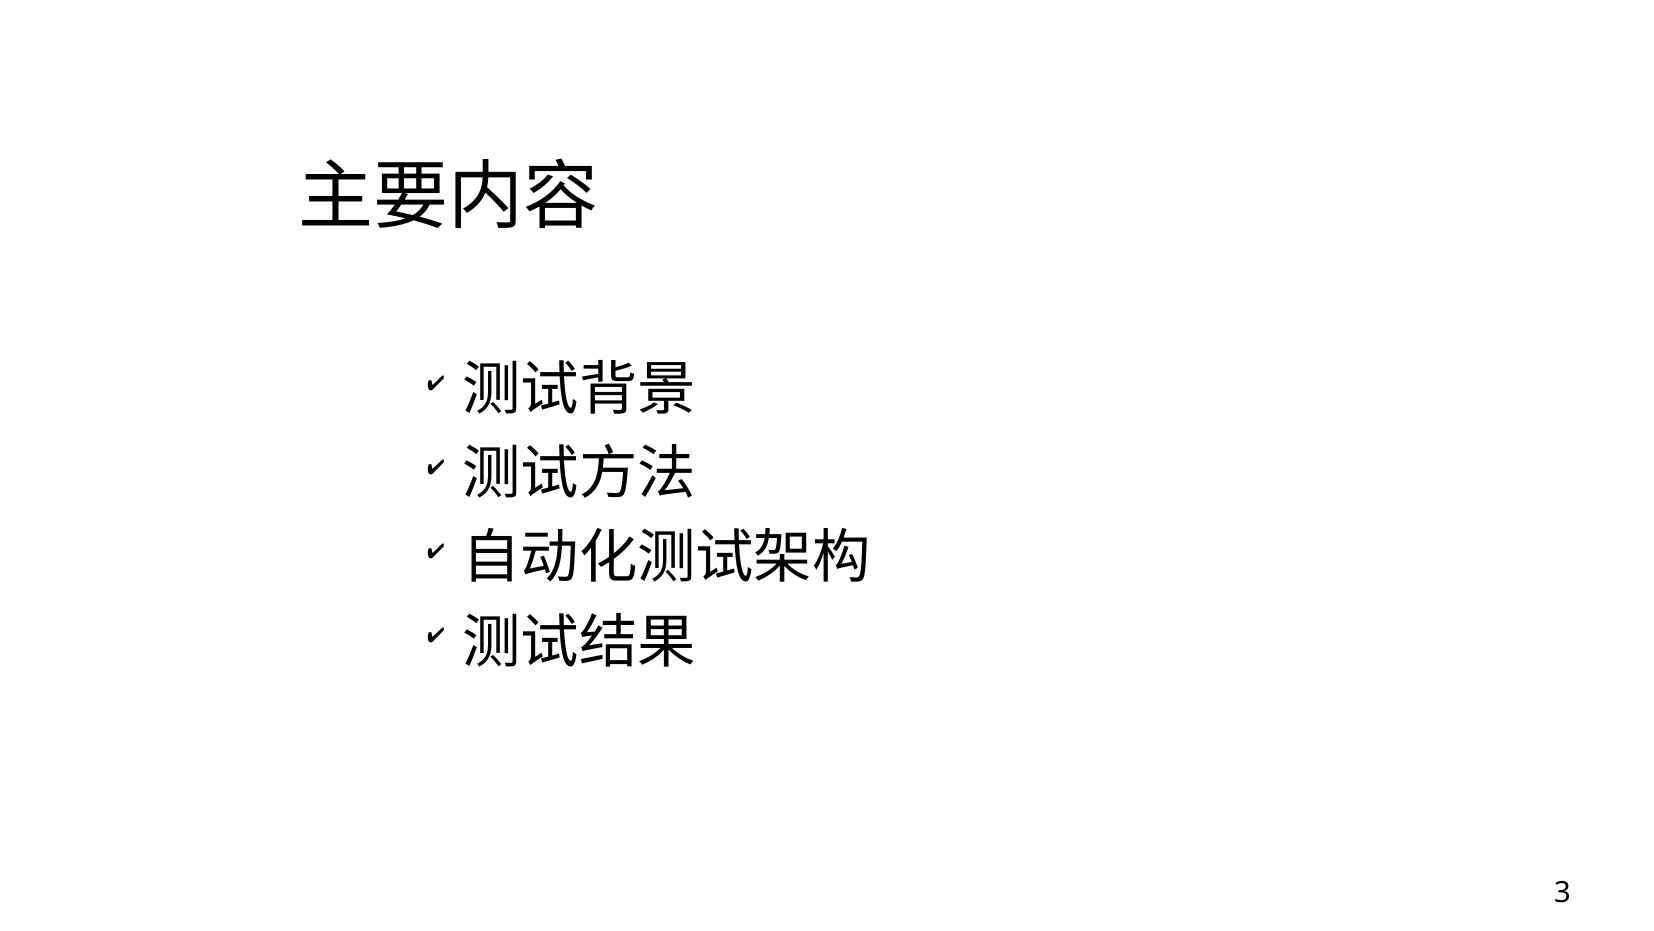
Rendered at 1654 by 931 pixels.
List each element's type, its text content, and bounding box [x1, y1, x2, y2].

title 主要内容 [298, 112, 1047, 268]
text_box 测试背景 测试方法 自动化测试架构 测试结果 [412, 334, 1373, 737]
